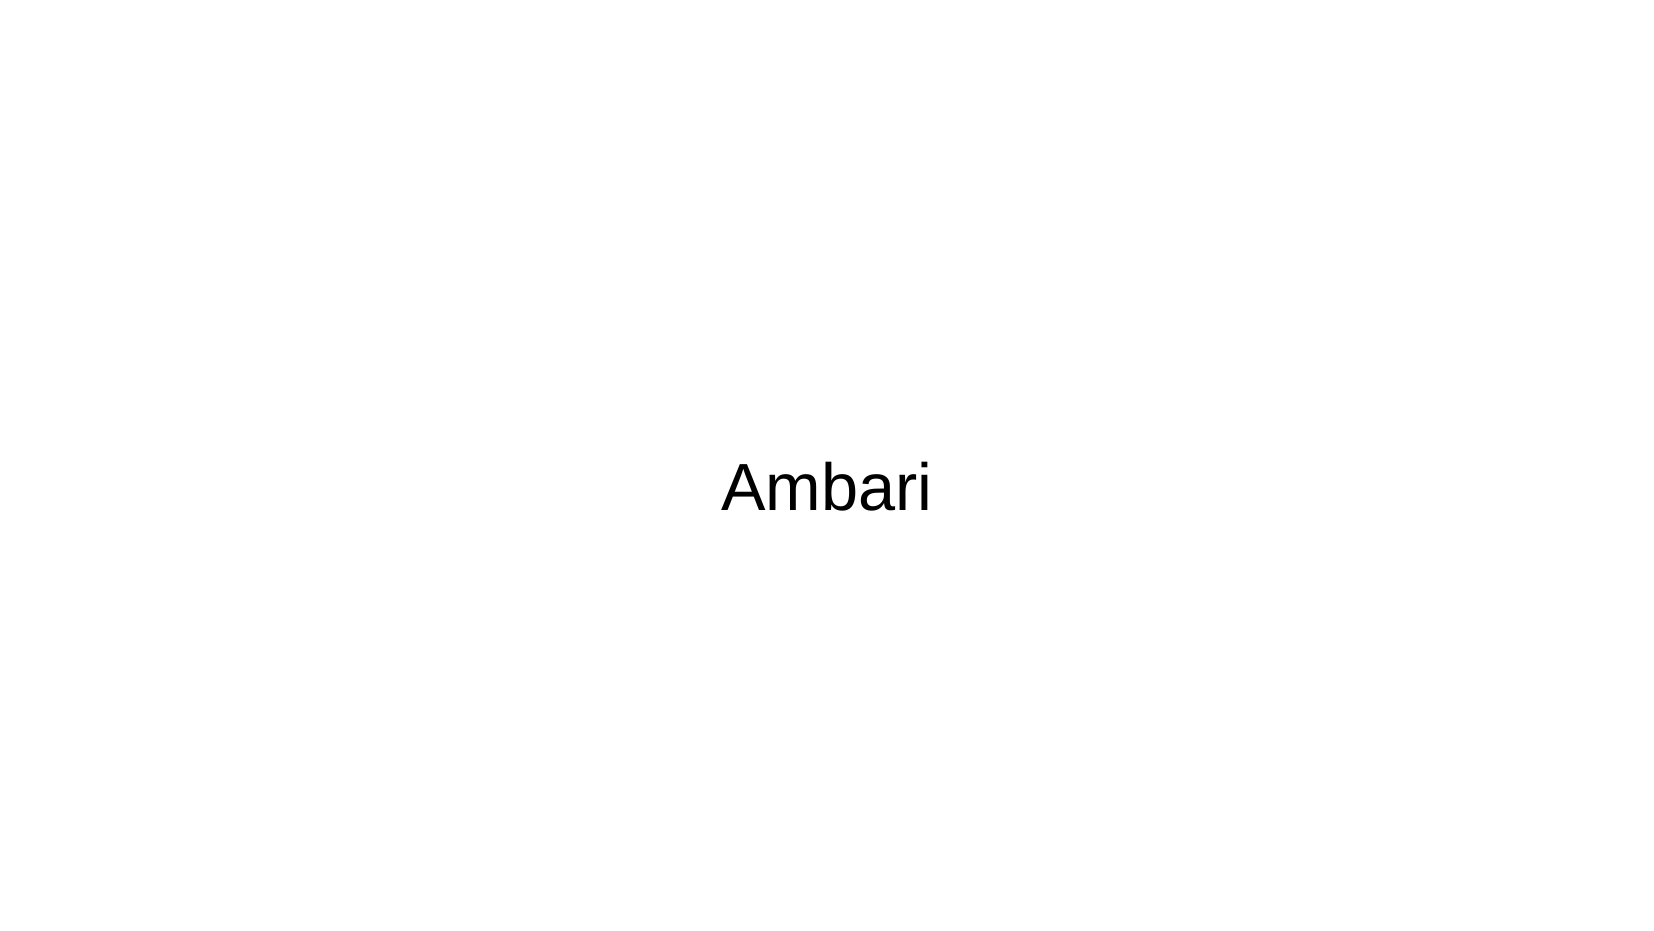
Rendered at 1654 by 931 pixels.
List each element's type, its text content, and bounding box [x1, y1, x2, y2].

subtitle Ambari [82, 217, 1571, 758]
